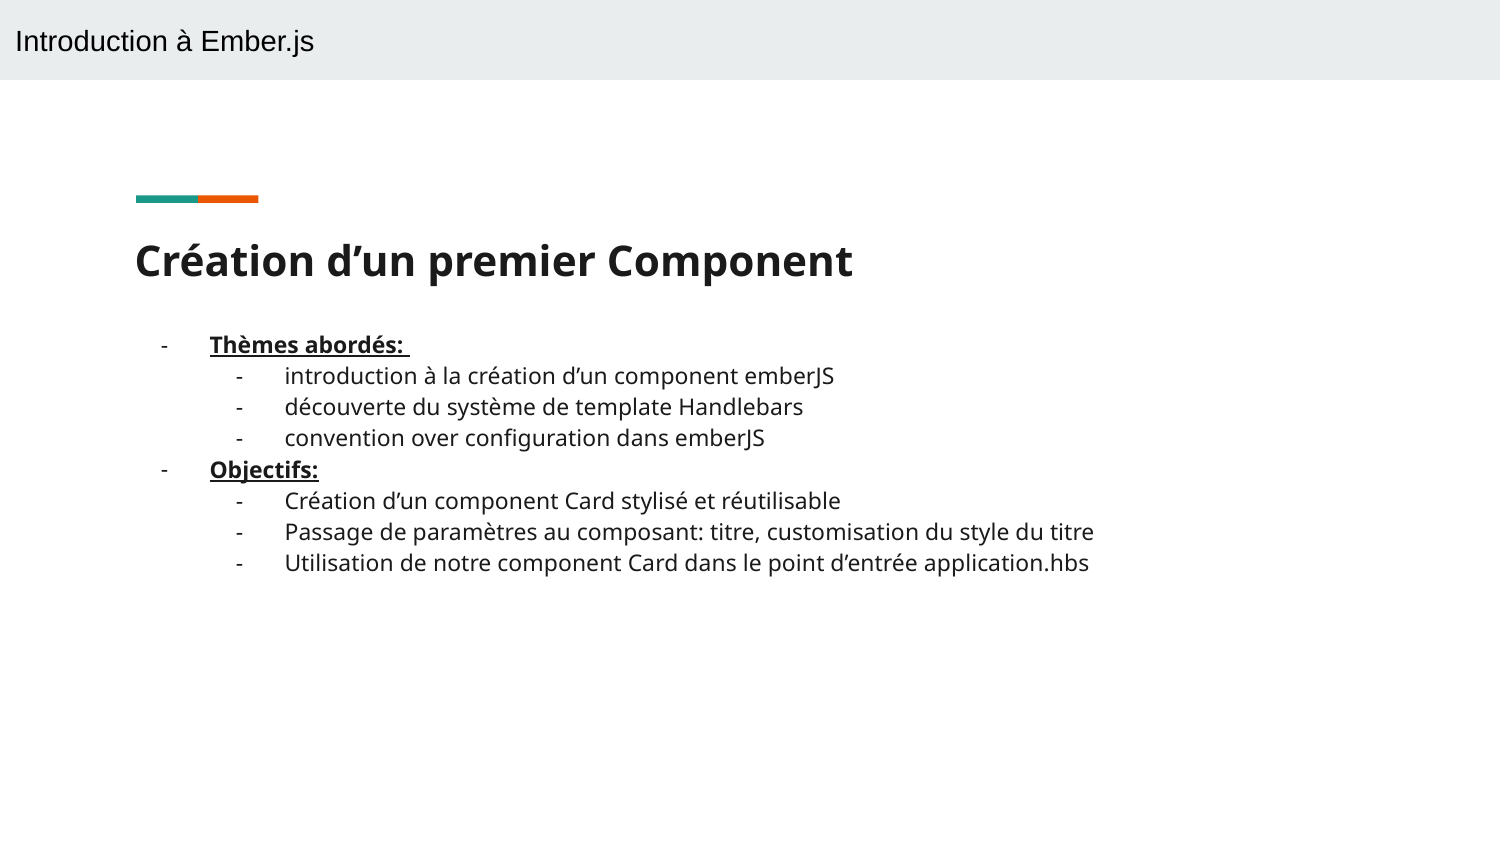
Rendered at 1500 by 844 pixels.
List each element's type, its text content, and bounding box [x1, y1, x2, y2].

list Thèmes abordés: introduction à la création d’un component emberJS découverte du système de template Handlebars convention over configuration dans emberJS Objectifs: Création d’un component Card stylisé et réutilisable Passage de paramètres au composant: titre, customisation du style du titre Utilisation de notre component Card dans le point d’entrée application.hbs [119, 313, 1381, 685]
title Création d’un premier Component [119, 216, 1381, 305]
